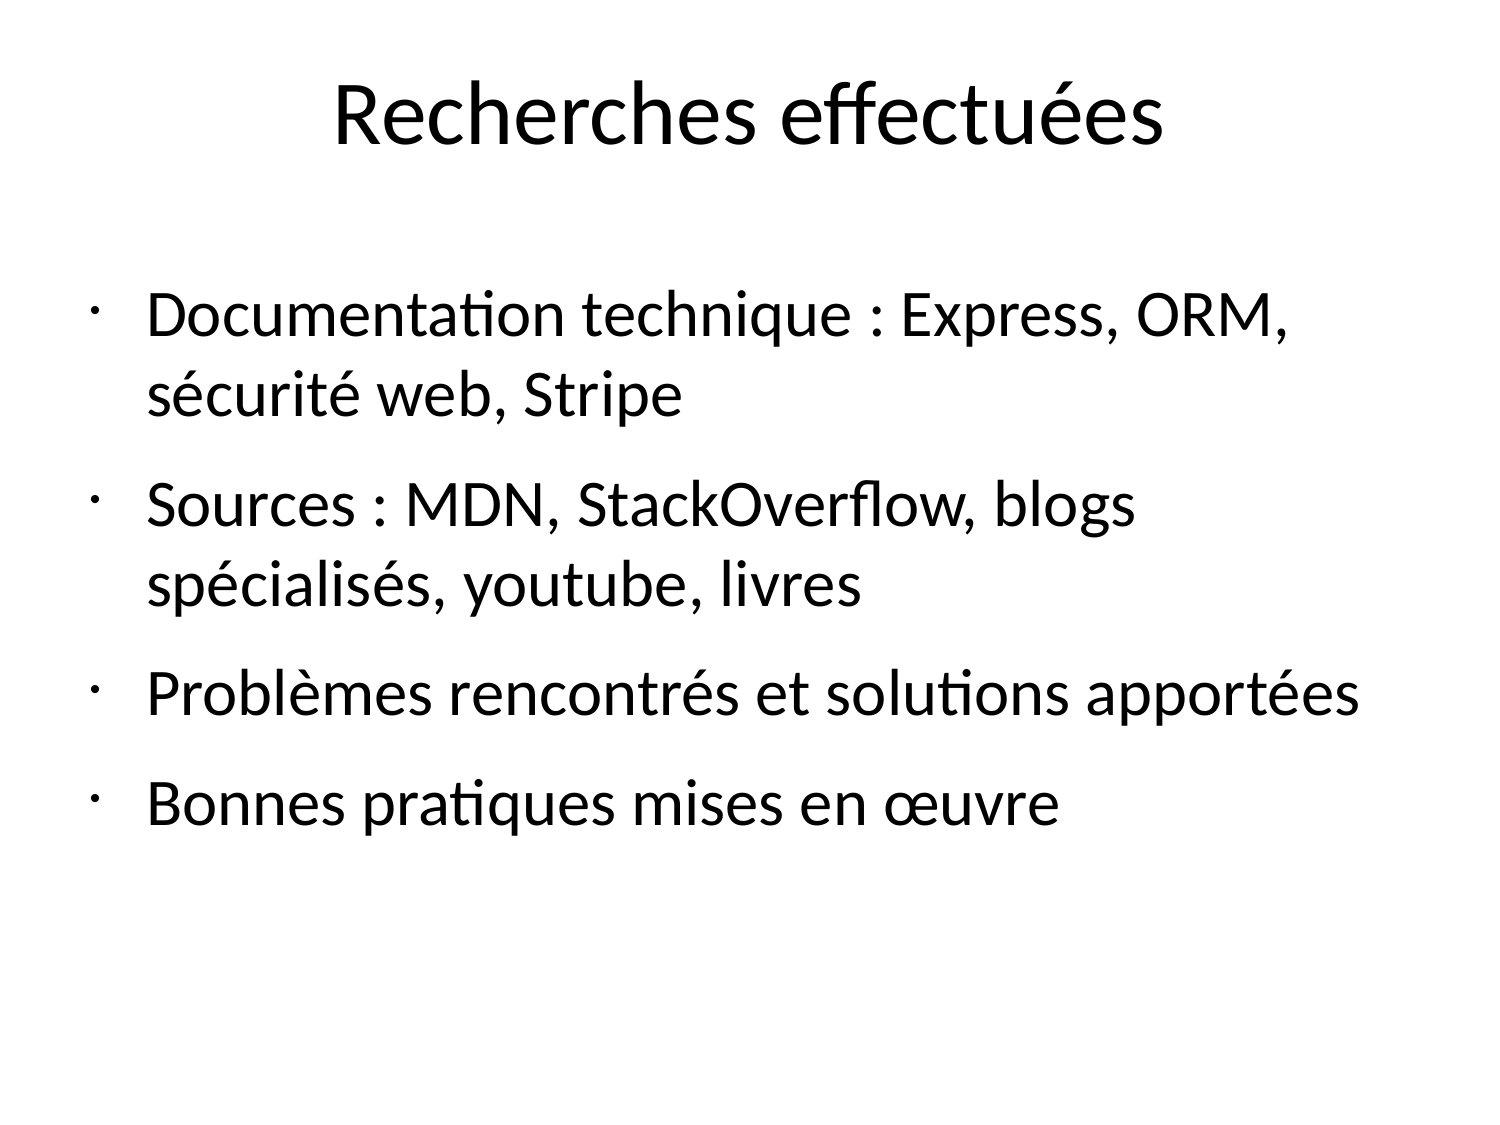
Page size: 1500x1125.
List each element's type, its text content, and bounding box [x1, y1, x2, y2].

title Recherches effectuées [75, 45, 1425, 233]
list Documentation technique : Express, ORM, sécurité web, Stripe Sources : MDN, StackOverflow, blogs spécialisés, youtube, livres Problèmes rencontrés et solutions apportées Bonnes pratiques mises en œuvre [75, 262, 1425, 1005]
